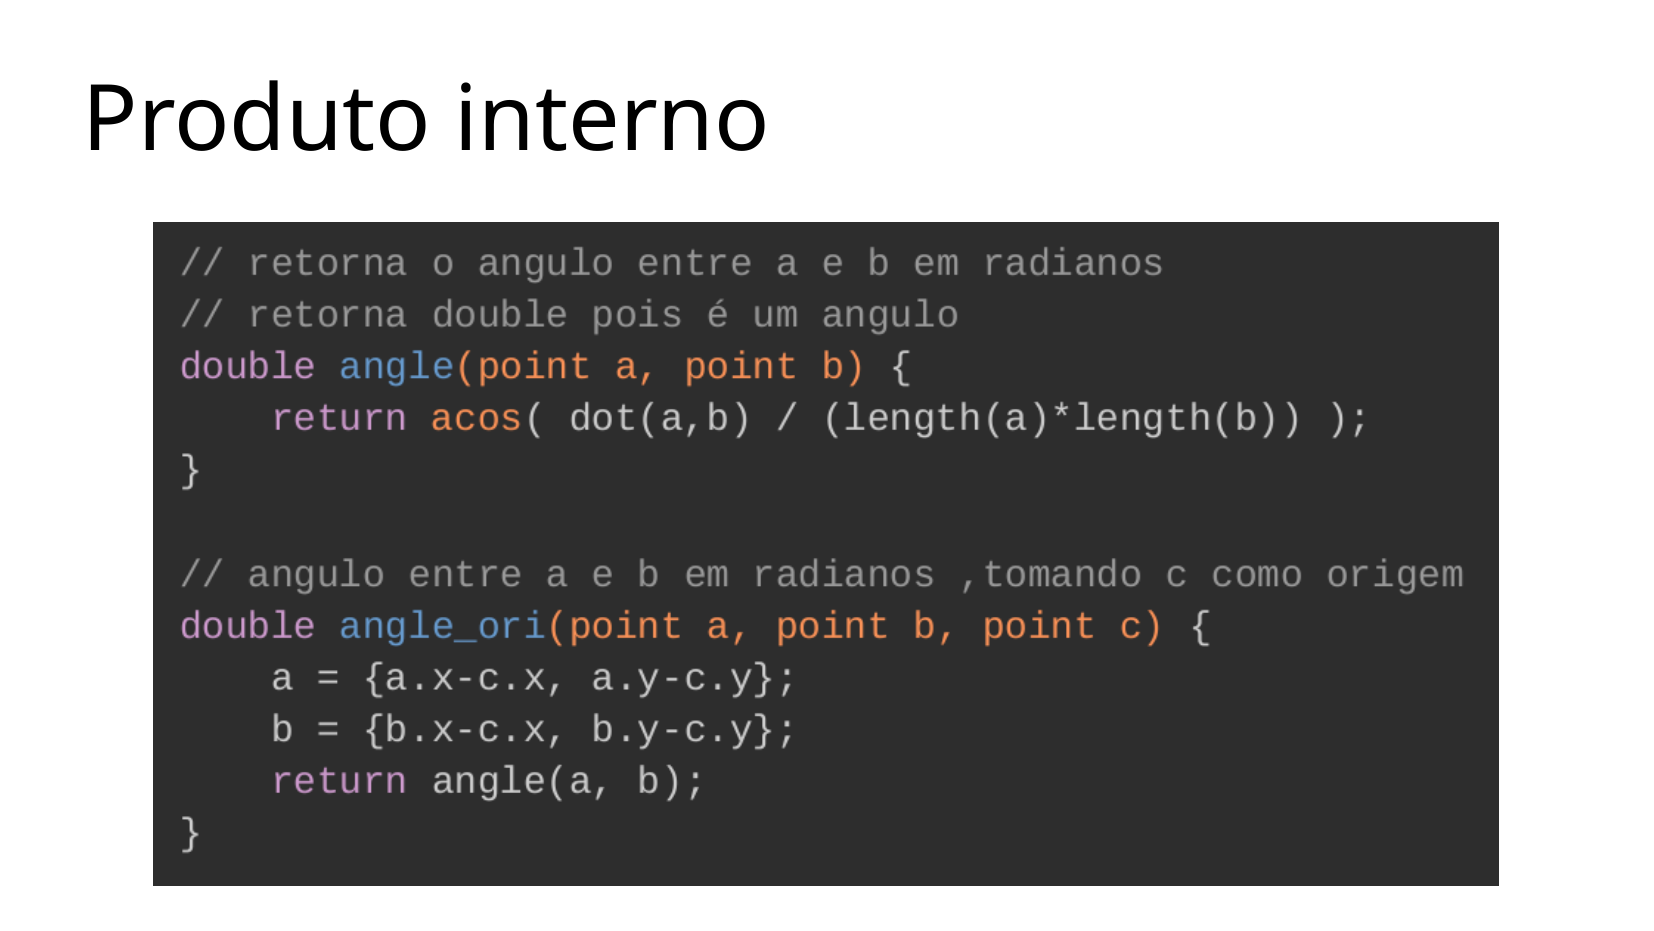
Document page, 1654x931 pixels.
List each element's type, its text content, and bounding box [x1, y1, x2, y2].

title Produto interno [82, 37, 1571, 193]
picture [153, 222, 1499, 886]
